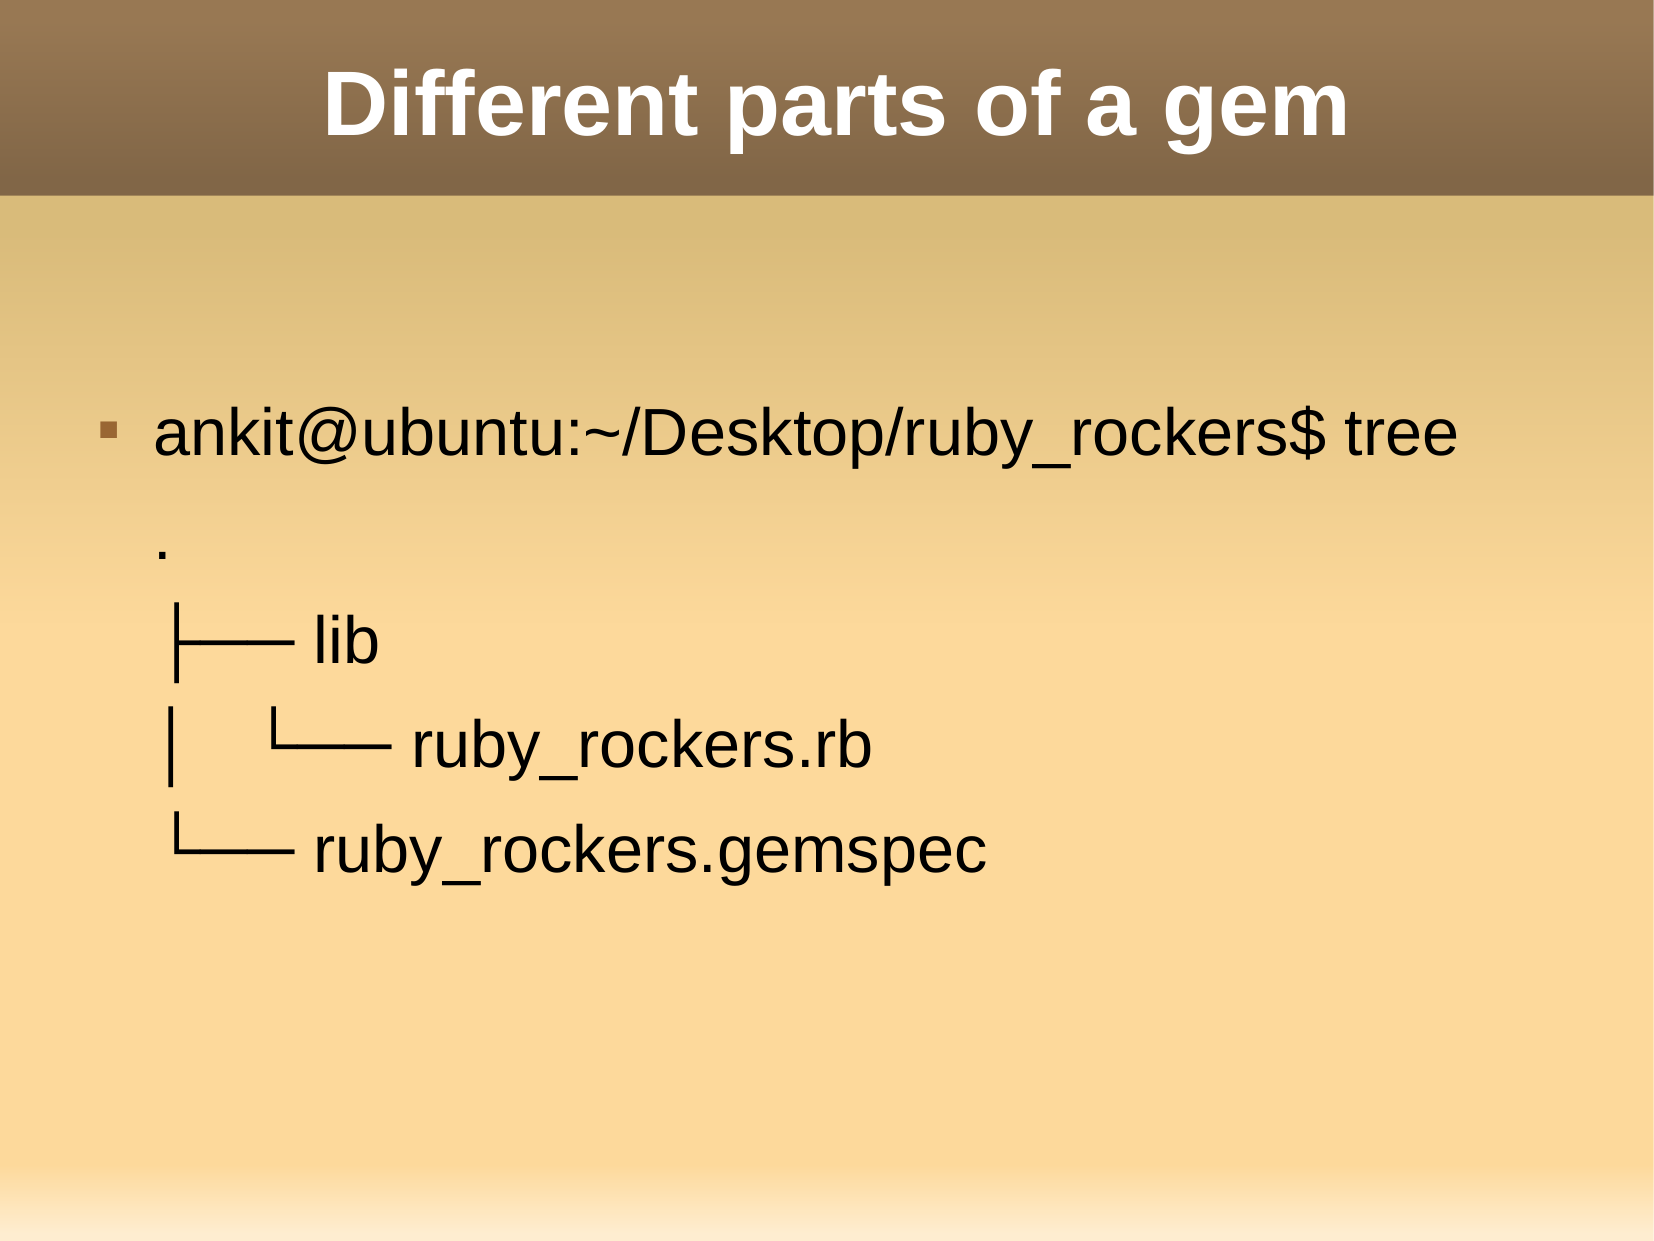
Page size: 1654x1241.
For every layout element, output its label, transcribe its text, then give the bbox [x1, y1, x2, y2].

list ankit@ubuntu:~/Desktop/ruby_rockers$ tree . ├── lib │ └── ruby_rockers.rb └── ruby_rockers.gemspec [82, 290, 1571, 1109]
picture [0, 0, 1654, 1241]
title Different parts of a gem [76, 0, 1565, 208]
